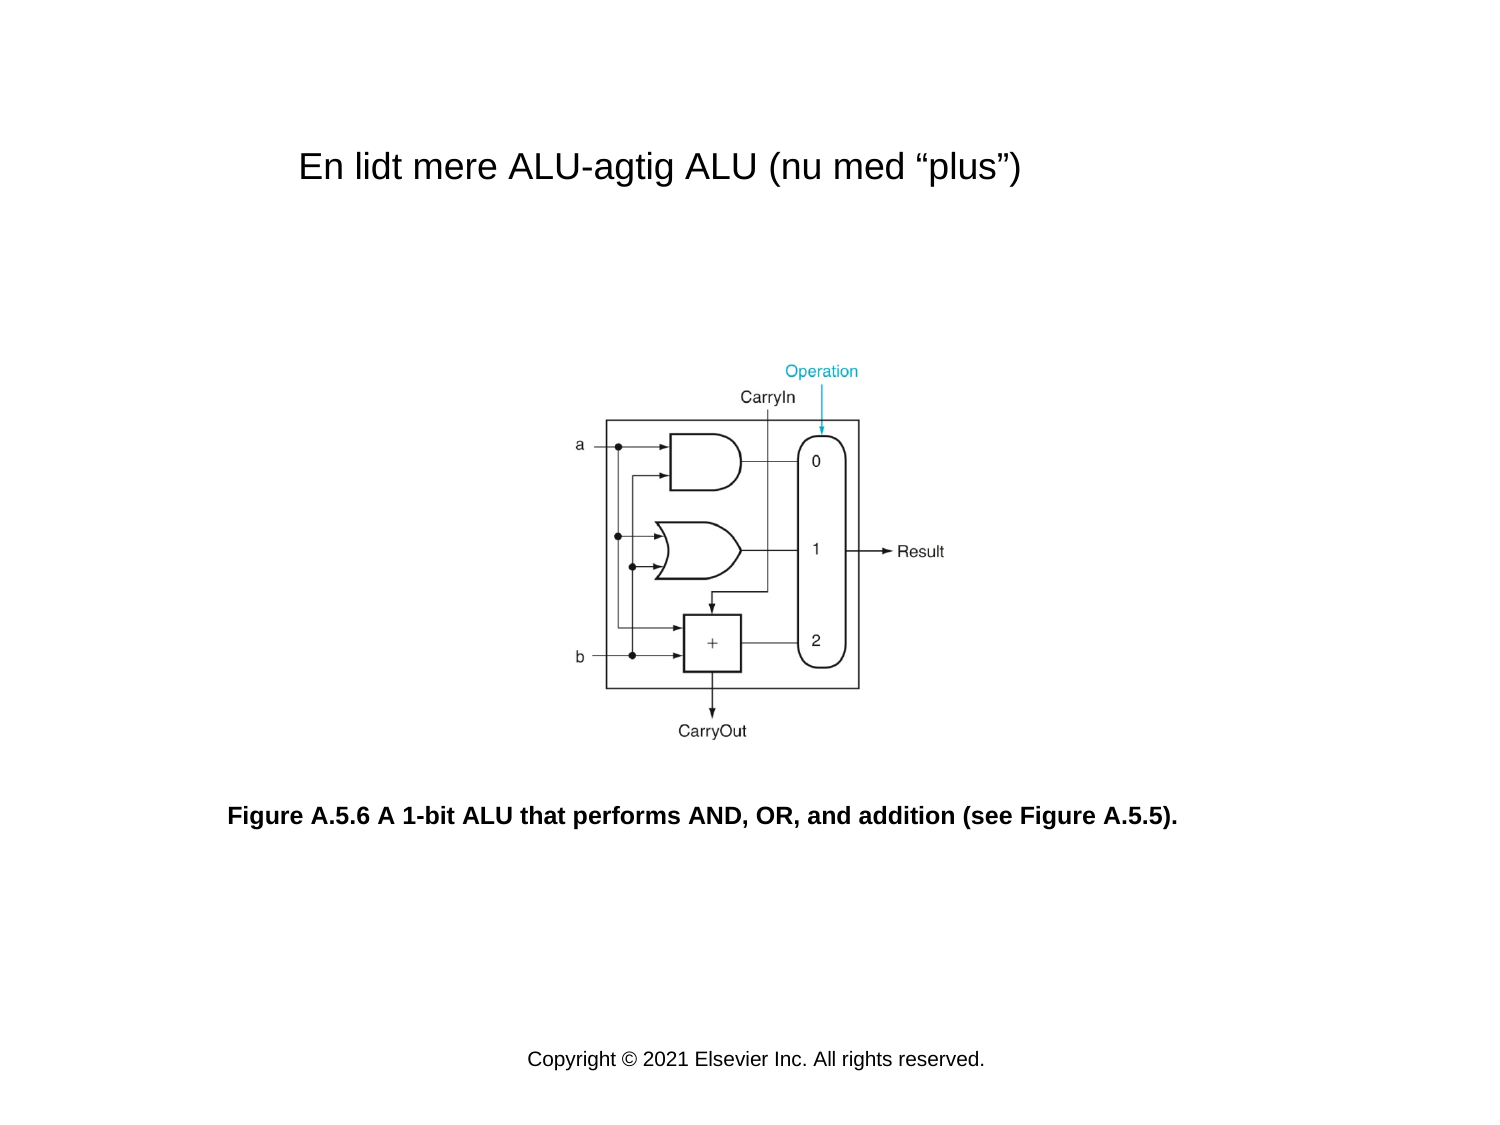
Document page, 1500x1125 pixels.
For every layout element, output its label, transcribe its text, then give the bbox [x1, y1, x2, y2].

picture [575, 362, 944, 740]
text_box En lidt mere ALU-agtig ALU (nu med “plus”) [283, 135, 1038, 195]
text_box Figure A.5.6 A 1-bit ALU that performs AND, OR, and addition (see Figure A.5.5). [212, 792, 1500, 838]
text_box Copyright © 2021 Elsevier Inc. All rights reserved. [512, 1037, 1001, 1078]
